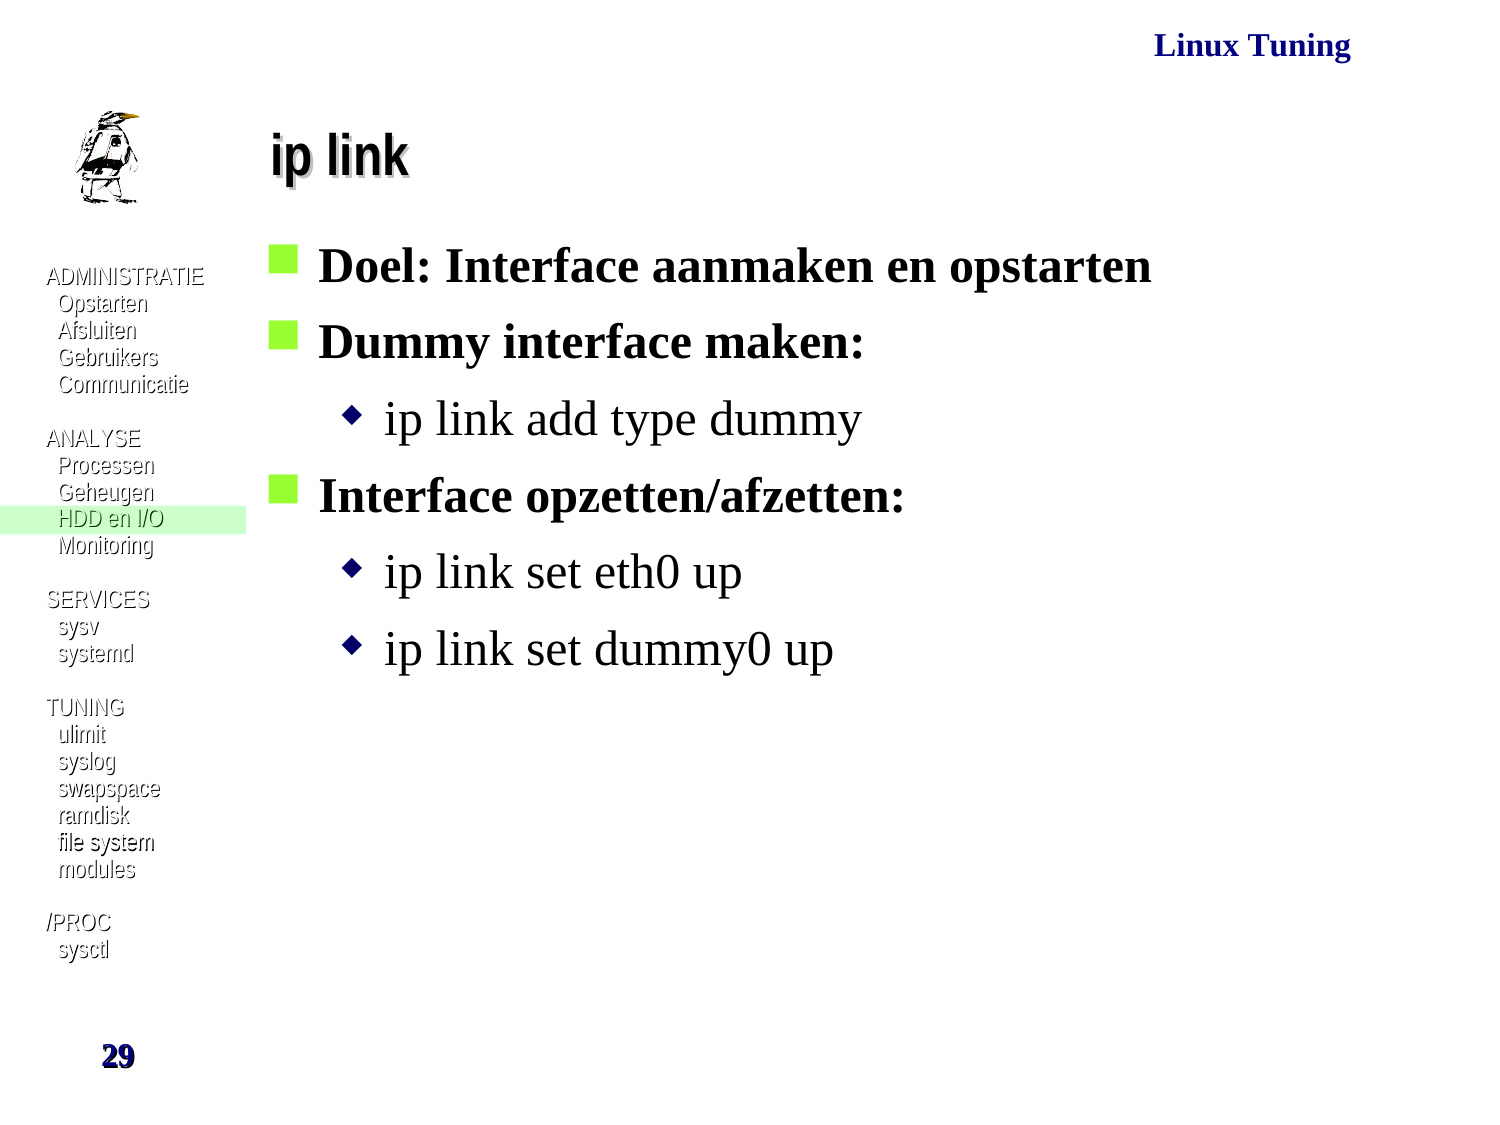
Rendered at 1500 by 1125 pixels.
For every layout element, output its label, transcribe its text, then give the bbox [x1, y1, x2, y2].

picture [57, 105, 143, 206]
text_box [0, 505, 247, 535]
title ip link [270, 41, 1500, 250]
list Doel: Interface aanmaken en opstarten Dummy interface maken: ip link add type dummy Interface opzetten/afzetten: ip link set eth0 up ip link set dummy0 up [264, 229, 1486, 882]
